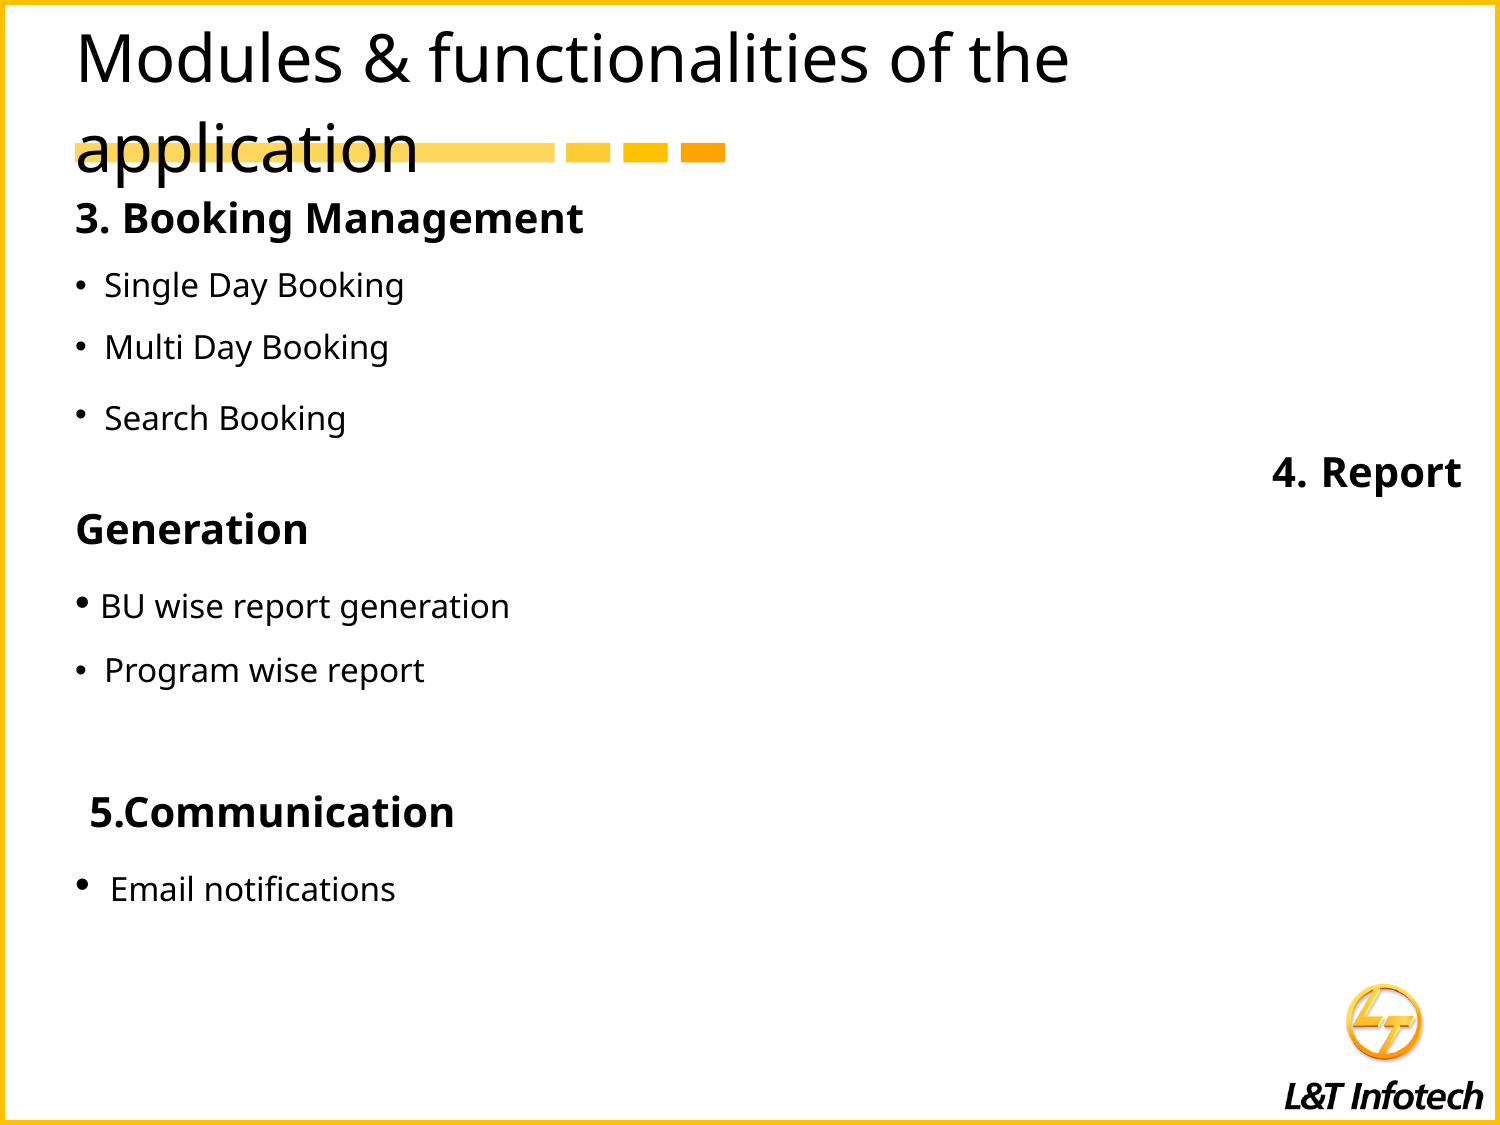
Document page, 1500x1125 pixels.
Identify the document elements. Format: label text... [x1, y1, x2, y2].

picture [1263, 960, 1495, 1120]
title Modules & functionalities of the application [75, 45, 1426, 158]
subtitle 3. Booking Management Single Day Booking Multi Day Booking Search Booking 4. Report Generation BU wise report generation Program wise report 5.Communication Email notifications [75, 192, 1463, 1051]
